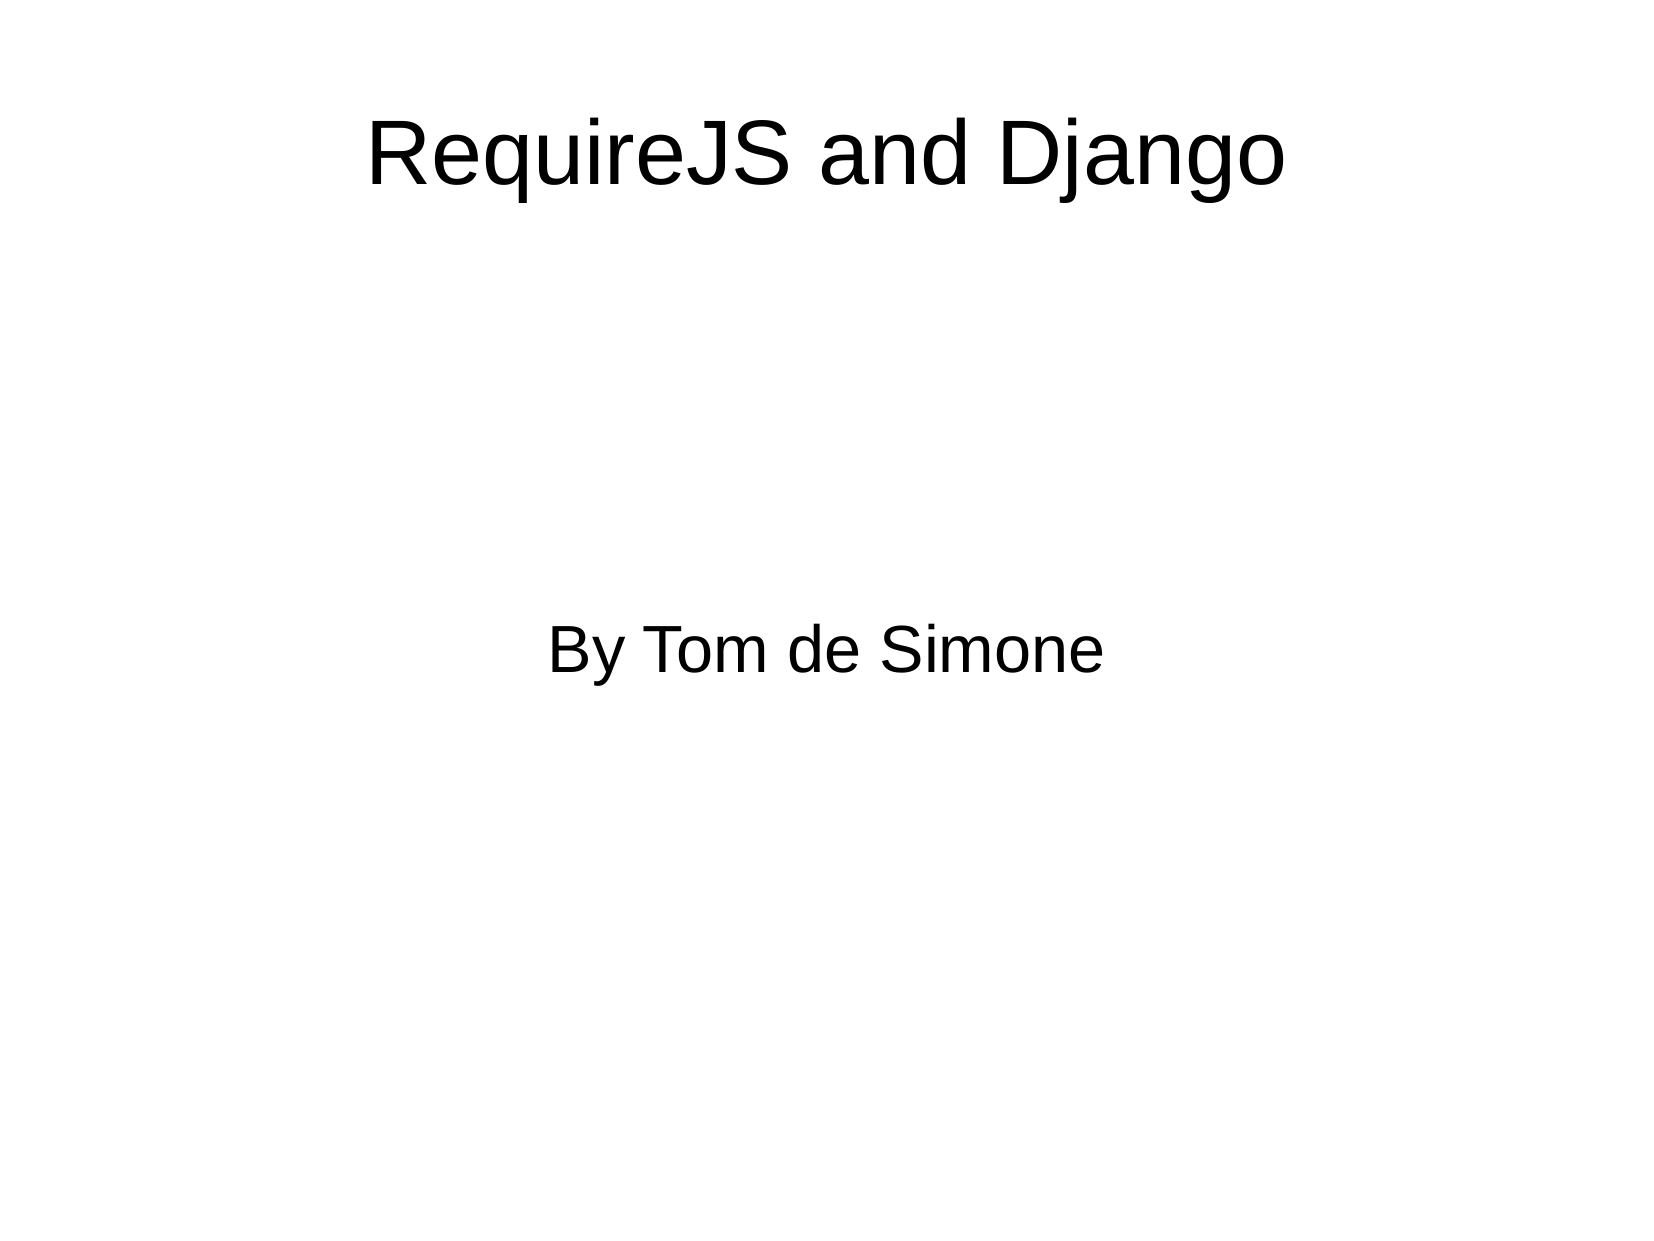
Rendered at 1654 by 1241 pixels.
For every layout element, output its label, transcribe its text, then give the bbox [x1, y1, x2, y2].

subtitle By Tom de Simone [82, 290, 1571, 1010]
title RequireJS and Django [82, 49, 1571, 257]
